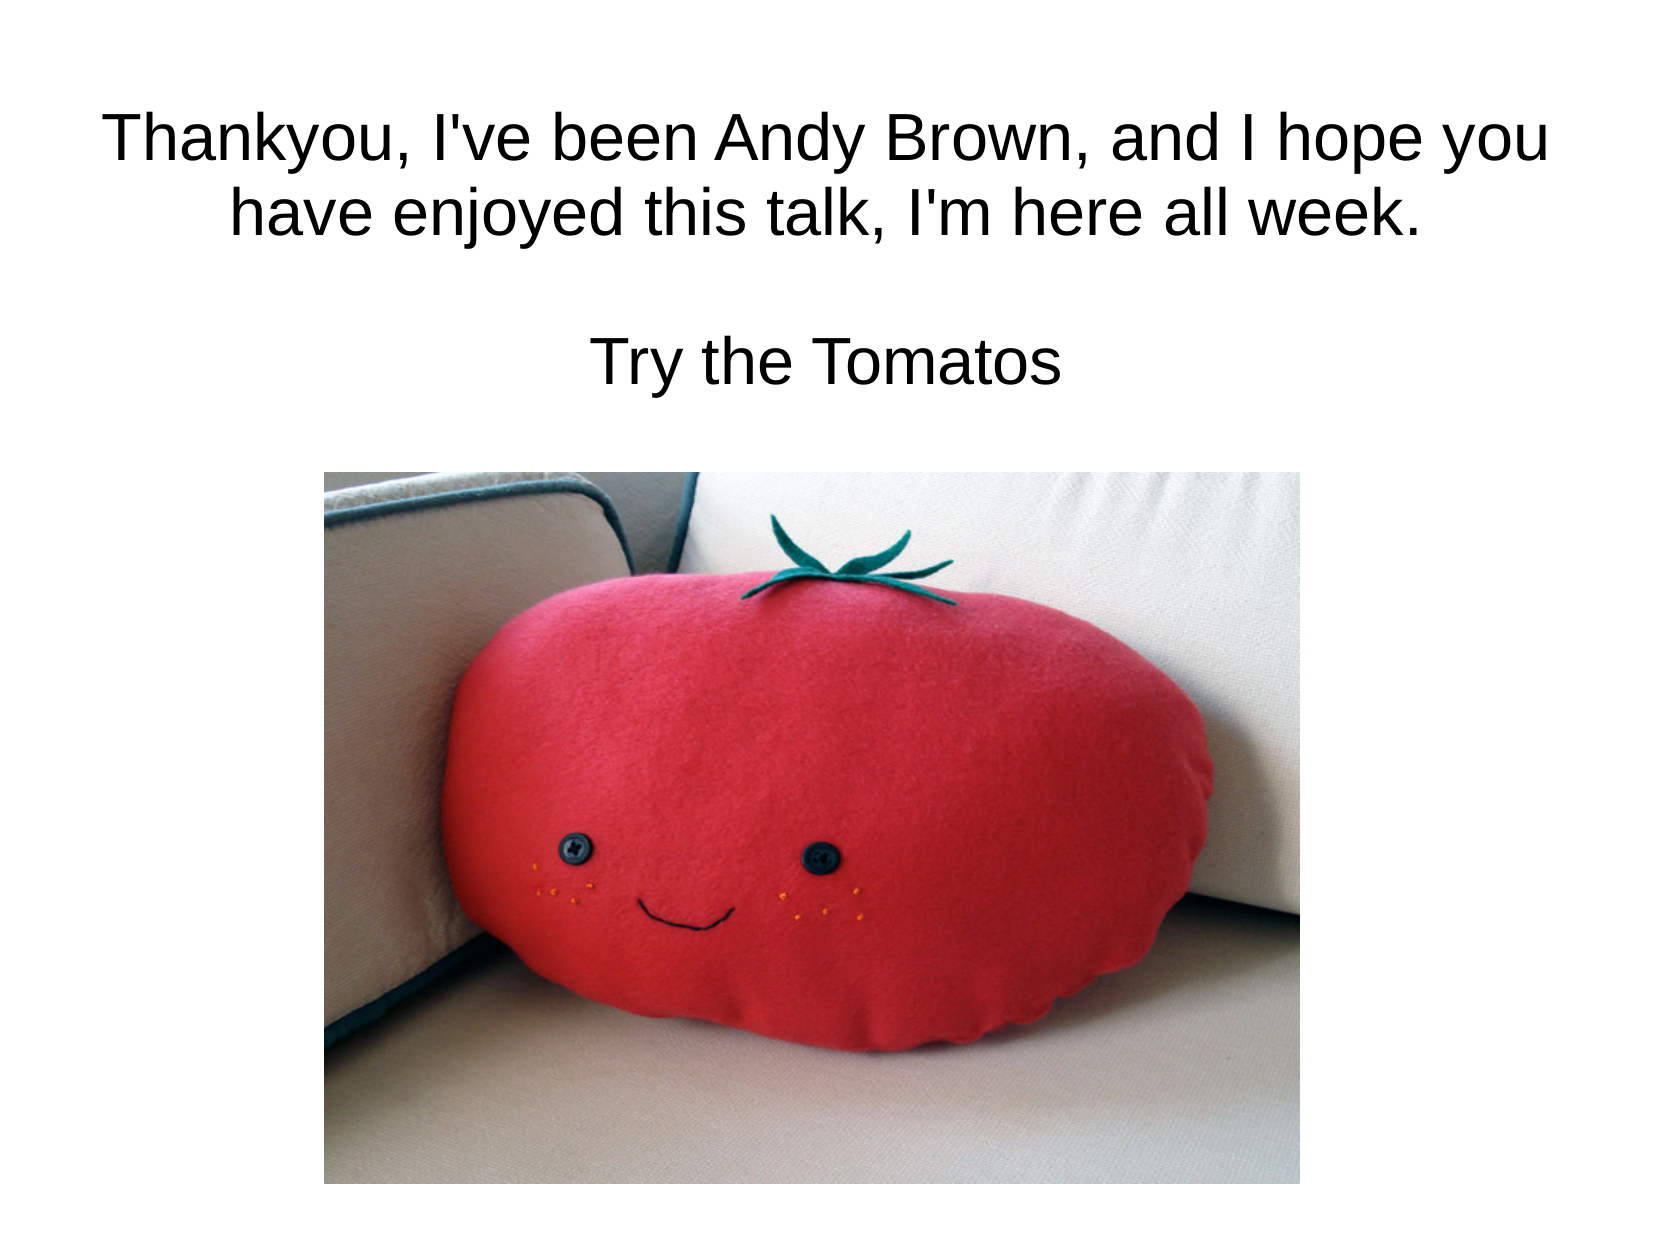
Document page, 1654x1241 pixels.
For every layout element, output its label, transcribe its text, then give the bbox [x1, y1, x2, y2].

picture [324, 472, 1300, 1184]
subtitle Thankyou, I've been Andy Brown, and I hope you have enjoyed this talk, I'm here all week. Try the Tomatos [82, 56, 1571, 443]
